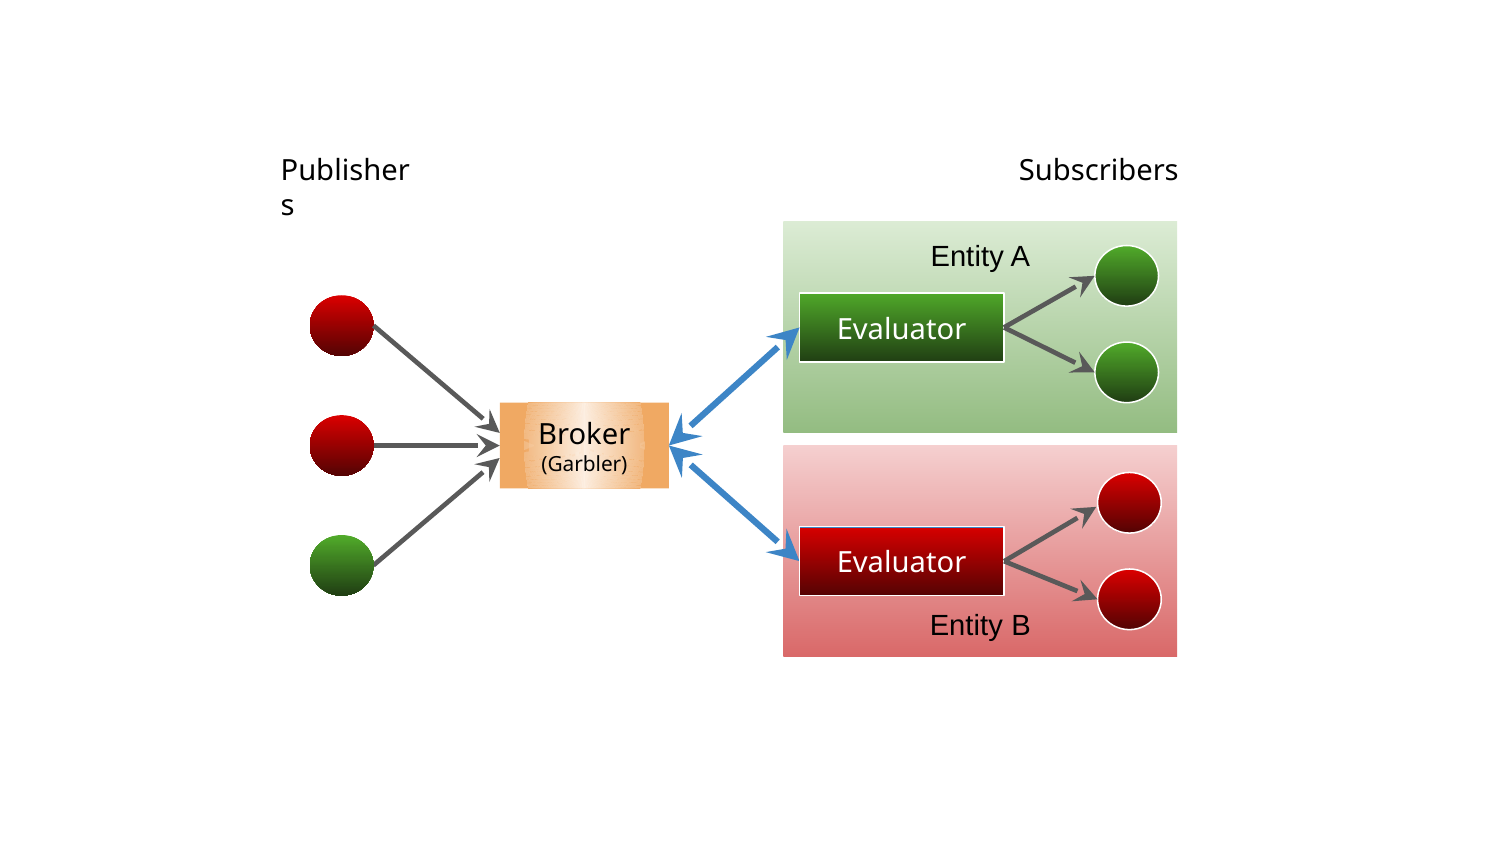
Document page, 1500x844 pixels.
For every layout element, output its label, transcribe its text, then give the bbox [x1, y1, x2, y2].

text_box Broker (Garbler) [499, 402, 669, 489]
text_box Publishers [265, 136, 435, 197]
text_box [1097, 568, 1162, 630]
text_box [309, 415, 374, 476]
text_box Evaluator [799, 526, 1004, 596]
text_box [309, 535, 374, 596]
text_box [1094, 342, 1159, 403]
text_box [309, 295, 374, 356]
text_box Evaluator [799, 292, 1004, 362]
text_box Subscribers [1004, 136, 1209, 197]
text_box Entity A [783, 221, 1178, 433]
text_box Entity B [783, 445, 1178, 657]
text_box [1097, 472, 1162, 534]
text_box [1094, 245, 1159, 307]
